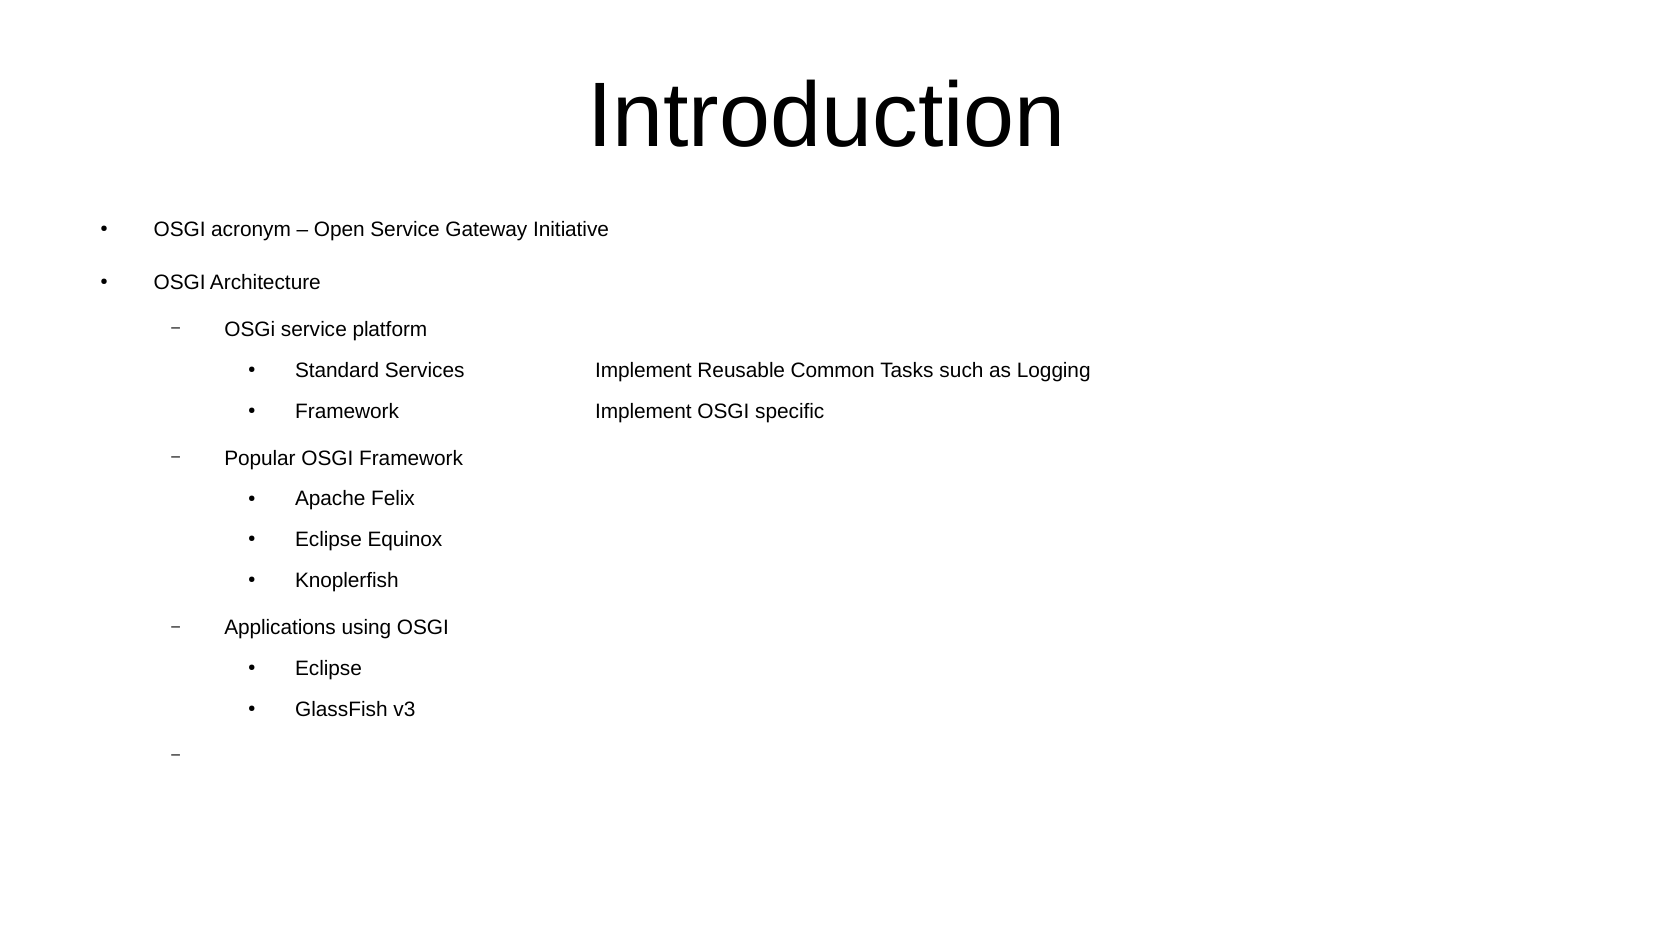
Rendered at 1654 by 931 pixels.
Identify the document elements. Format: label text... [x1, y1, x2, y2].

title Introduction [82, 37, 1571, 193]
list OSGI acronym – Open Service Gateway Initiative OSGI Architecture OSGi service platform Standard Services Implement Reusable Common Tasks such as Logging Framework Implement OSGI specific Popular OSGI Framework Apache Felix Eclipse Equinox Knoplerfish Applications using OSGI Eclipse GlassFish v3 [82, 217, 1621, 901]
